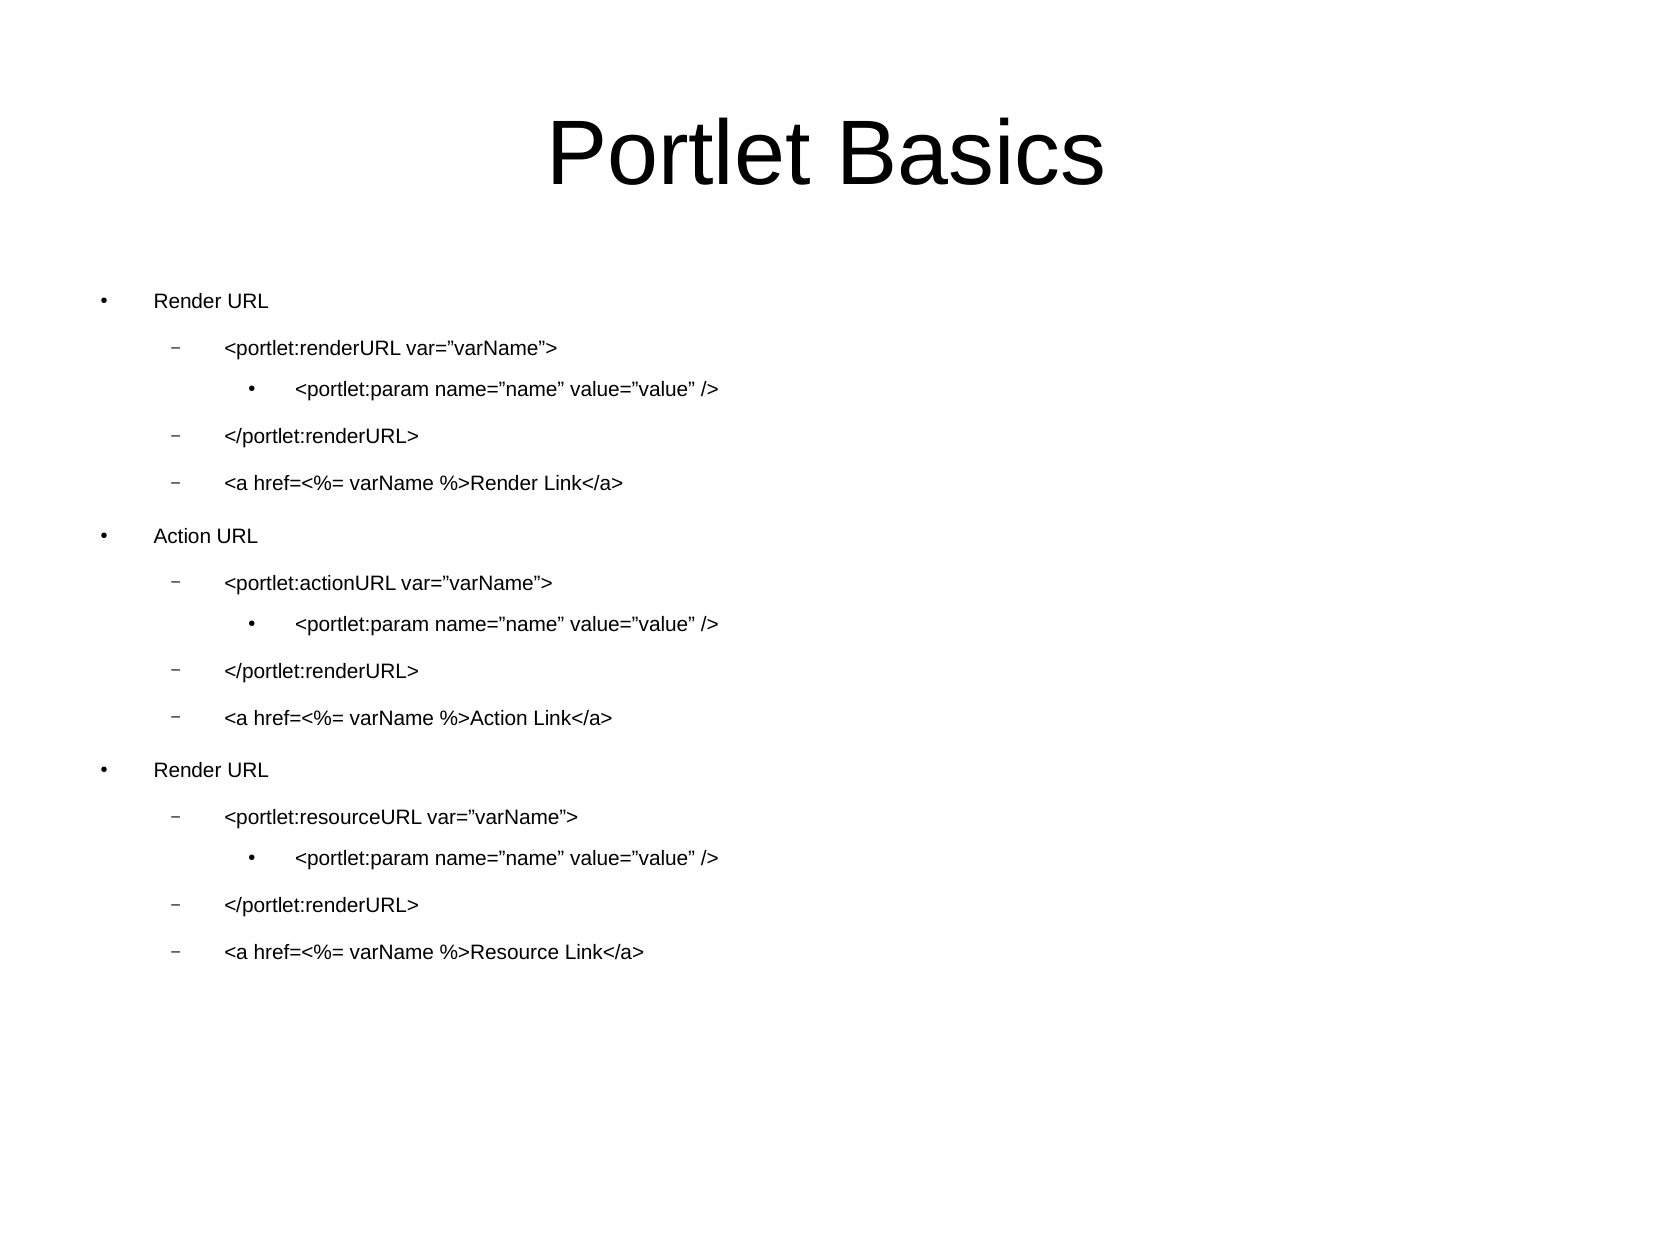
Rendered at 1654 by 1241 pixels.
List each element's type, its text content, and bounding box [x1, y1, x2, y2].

list Render URL <portlet:renderURL var=”varName”> <portlet:param name=”name” value=”value” /> </portlet:renderURL> <a href=<%= varName %>Render Link</a> Action URL <portlet:actionURL var=”varName”> <portlet:param name=”name” value=”value” /> </portlet:renderURL> <a href=<%= varName %>Action Link</a> Render URL <portlet:resourceURL var=”varName”> <portlet:param name=”name” value=”value” /> </portlet:renderURL> <a href=<%= varName %>Resource Link</a> [82, 290, 1571, 1010]
title Portlet Basics [82, 49, 1571, 257]
